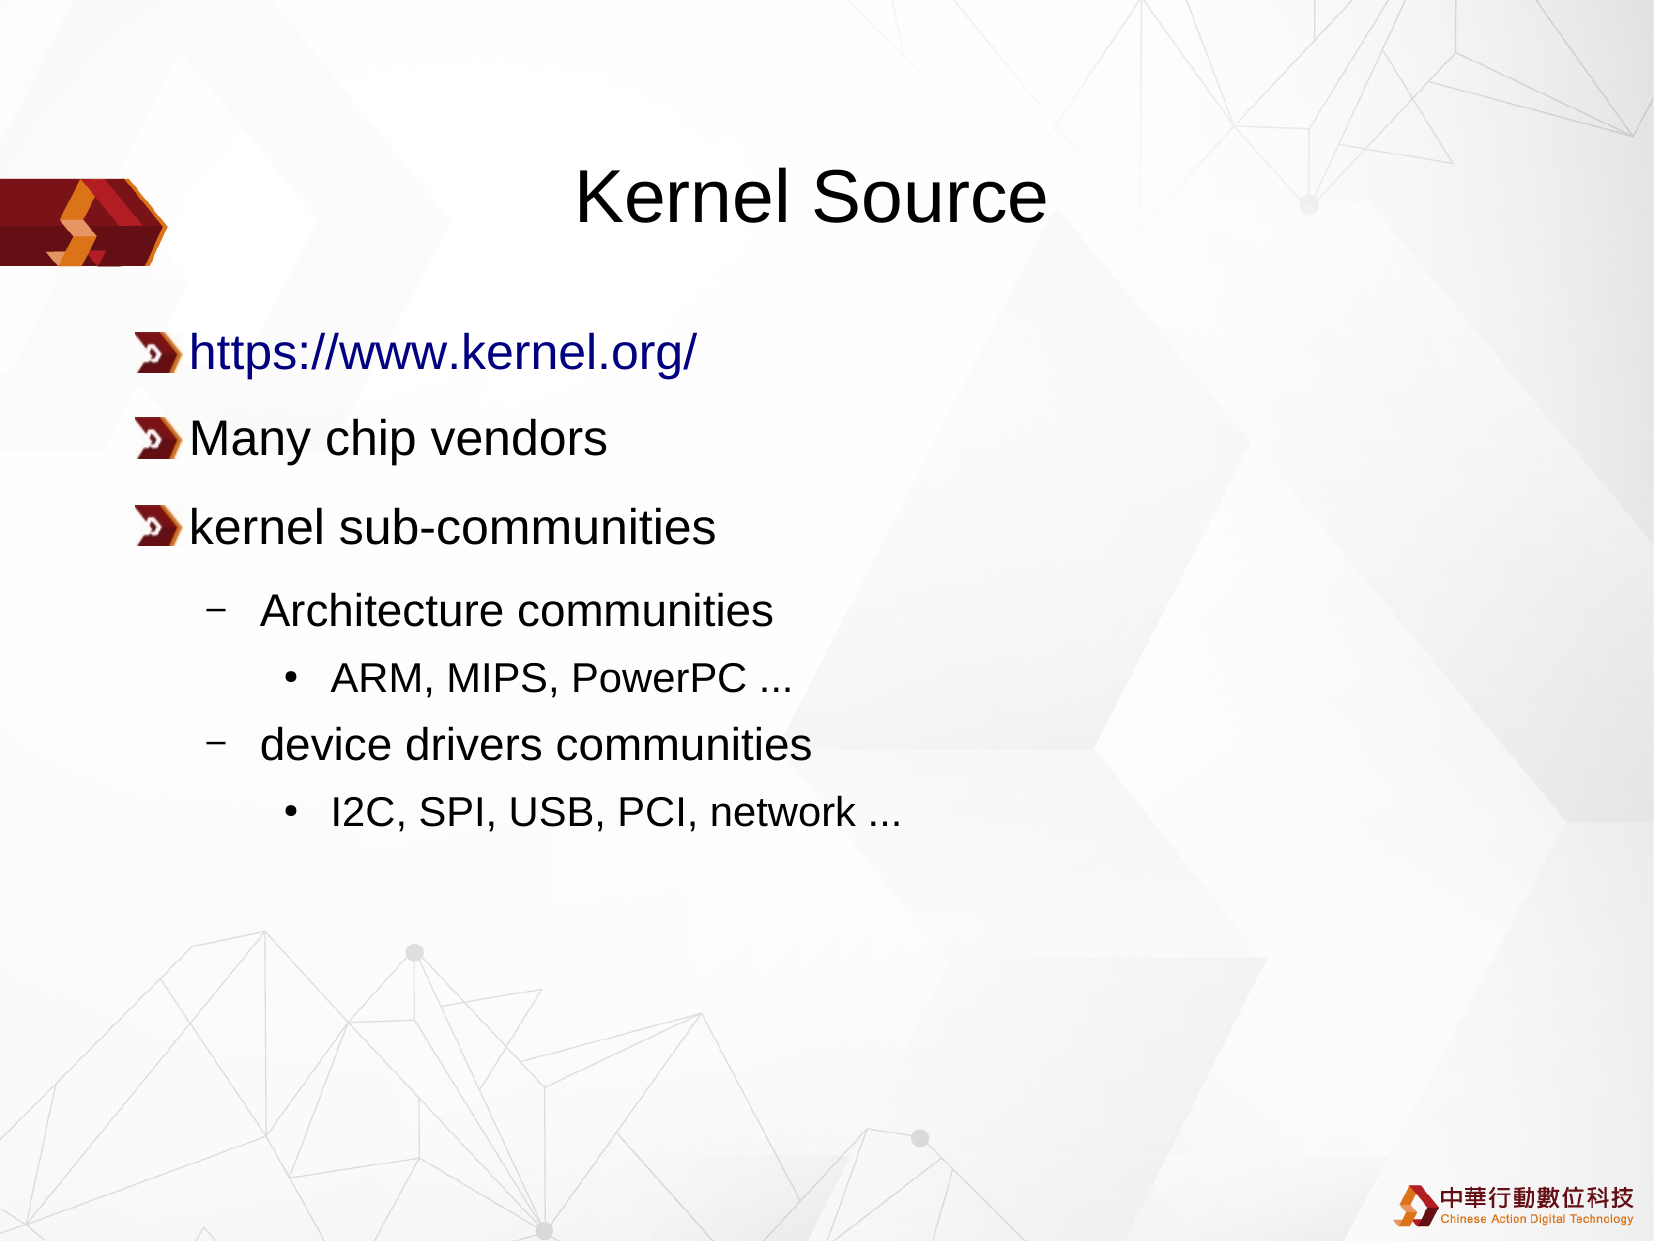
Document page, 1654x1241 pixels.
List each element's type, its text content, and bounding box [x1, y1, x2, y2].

list https://www.kernel.org/ Many chip vendors kernel sub-communities Architecture communities ARM, MIPS, PowerPC ... device drivers communities I2C, SPI, USB, PCI, network ... [118, 324, 1571, 1045]
picture [0, 0, 1654, 1241]
title Kernel Source [118, 112, 1506, 281]
